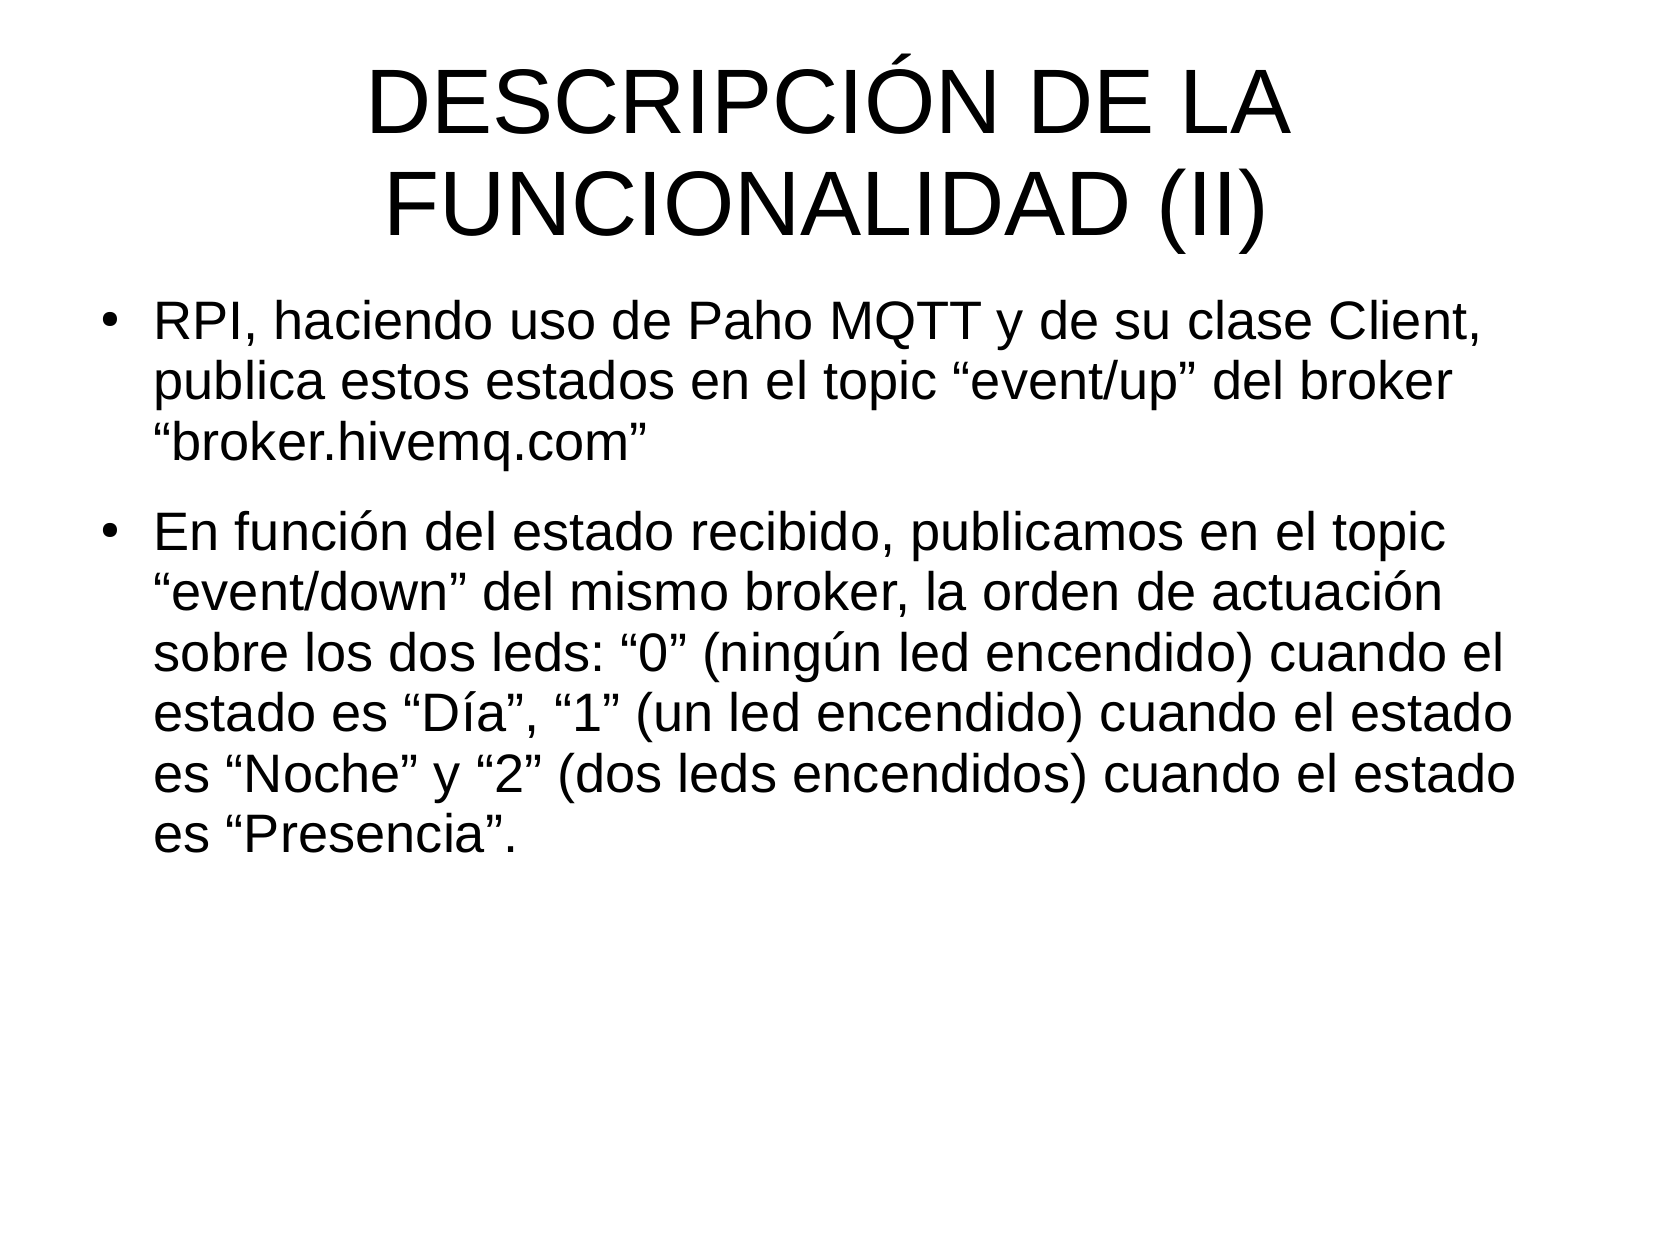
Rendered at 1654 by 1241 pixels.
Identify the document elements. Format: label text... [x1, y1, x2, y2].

title DESCRIPCIÓN DE LA FUNCIONALIDAD (II) [82, 49, 1571, 257]
list RPI, haciendo uso de Paho MQTT y de su clase Client, publica estos estados en el topic “event/up” del broker “broker.hivemq.com” En función del estado recibido, publicamos en el topic “event/down” del mismo broker, la orden de actuación sobre los dos leds: “0” (ningún led encendido) cuando el estado es “Día”, “1” (un led encendido) cuando el estado es “Noche” y “2” (dos leds encendidos) cuando el estado es “Presencia”. [82, 290, 1571, 1109]
